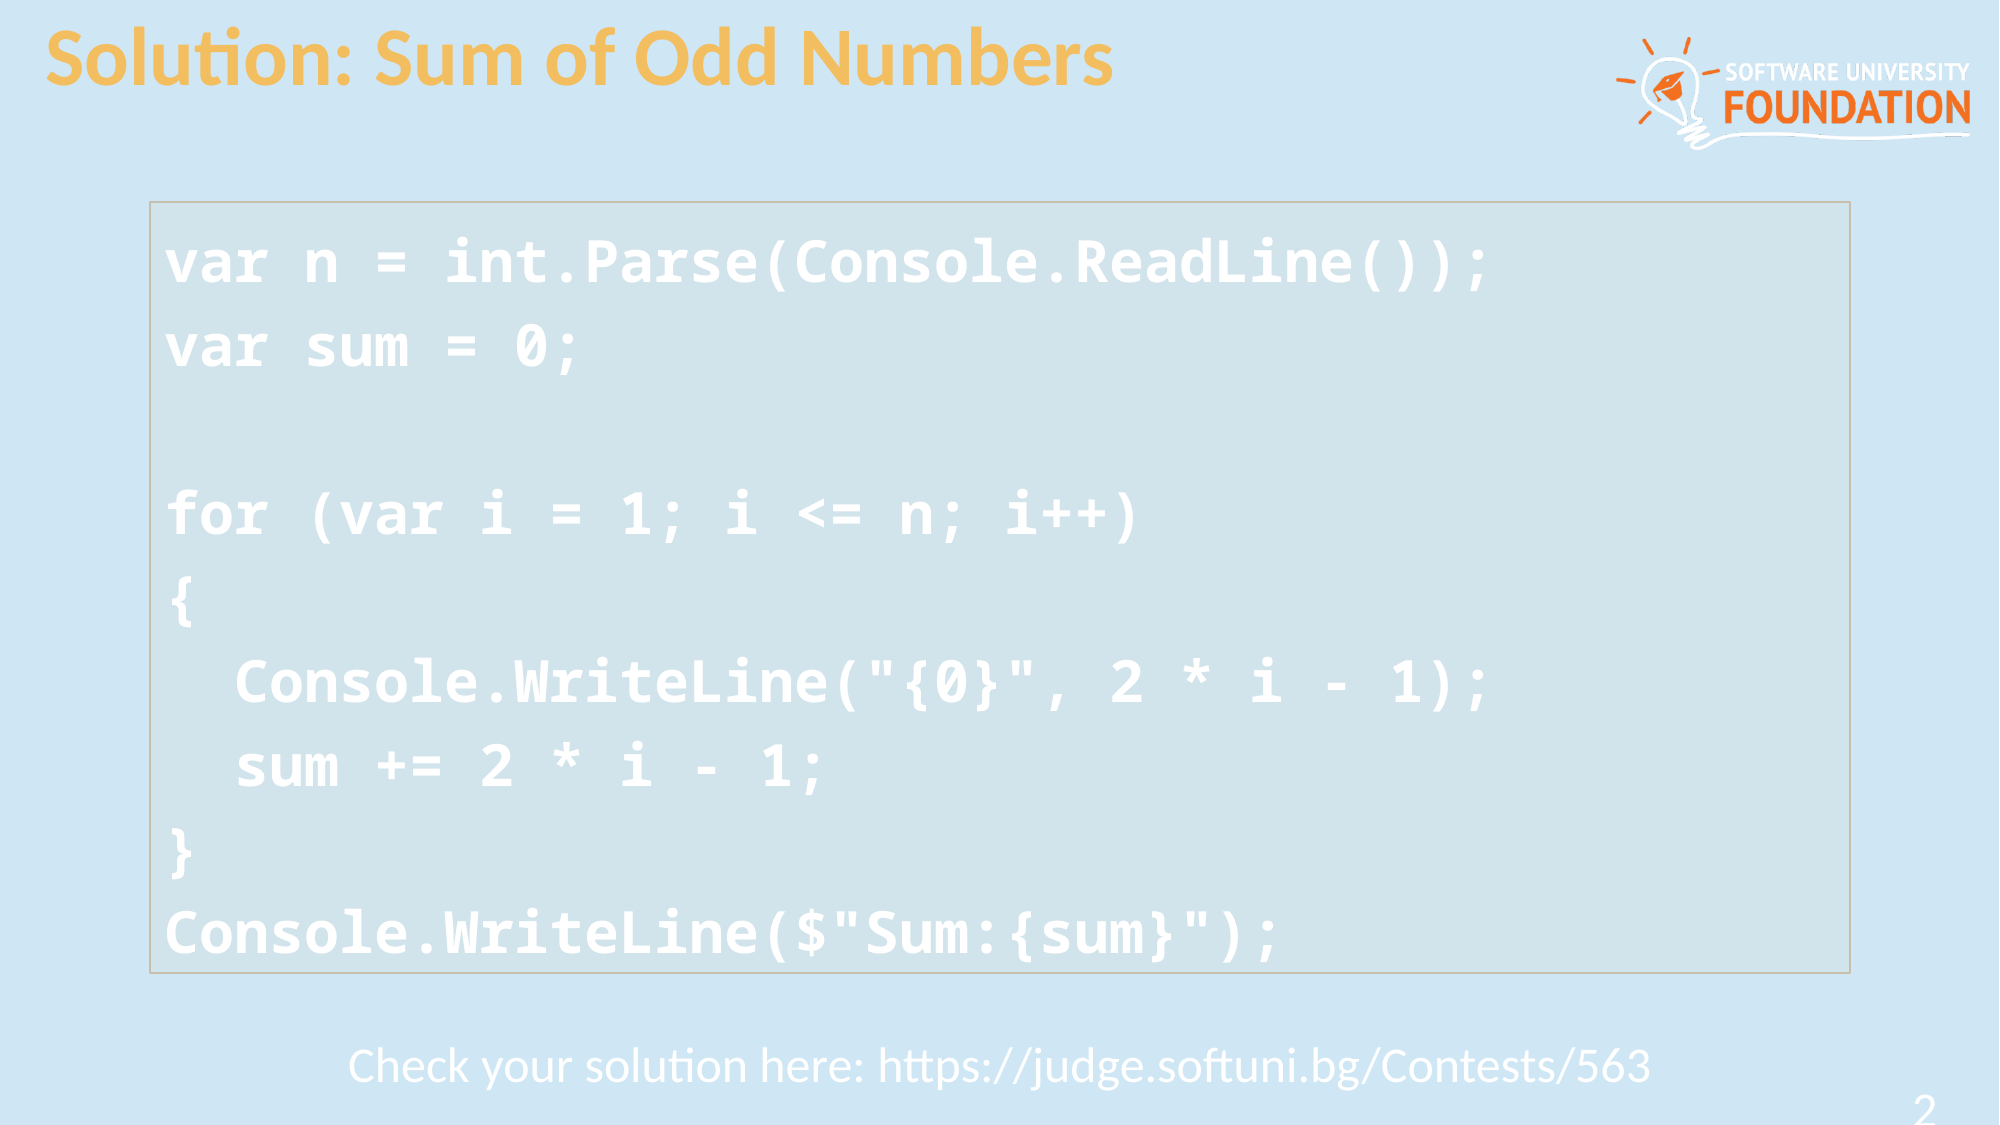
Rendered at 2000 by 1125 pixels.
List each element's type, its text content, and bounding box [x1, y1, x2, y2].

title Solution: Sum of Odd Numbers [30, 6, 1602, 189]
picture [1612, 37, 1970, 163]
slide_number <number> [1897, 1070, 1968, 1103]
text_box var n = int.Parse(Console.ReadLine()); var sum = 0; for (var i = 1; i <= n; i++) { Console.WriteLine("{0}", 2 * i - 1); sum += 2 * i - 1; } Console.WriteLine($"Sum:{sum}"); [149, 202, 1850, 974]
text_box Check your solution here: https://judge.softuni.bg/Contests/563 [149, 1024, 1850, 1100]
